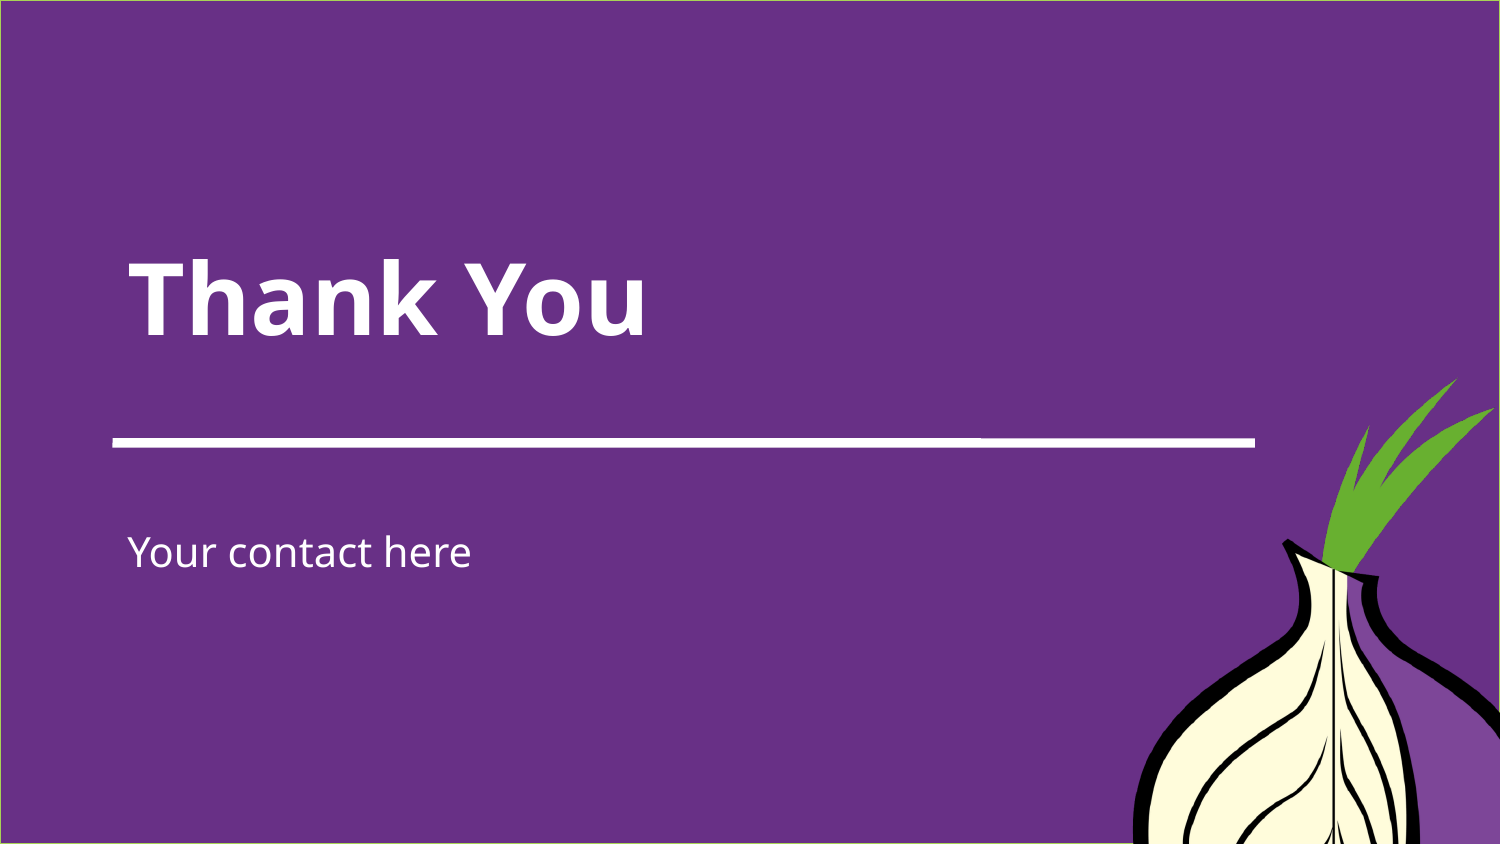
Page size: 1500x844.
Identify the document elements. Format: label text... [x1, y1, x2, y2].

picture [1122, 377, 1500, 844]
text_box Thank You [112, 148, 1388, 443]
text_box Your contact here [112, 478, 1275, 694]
